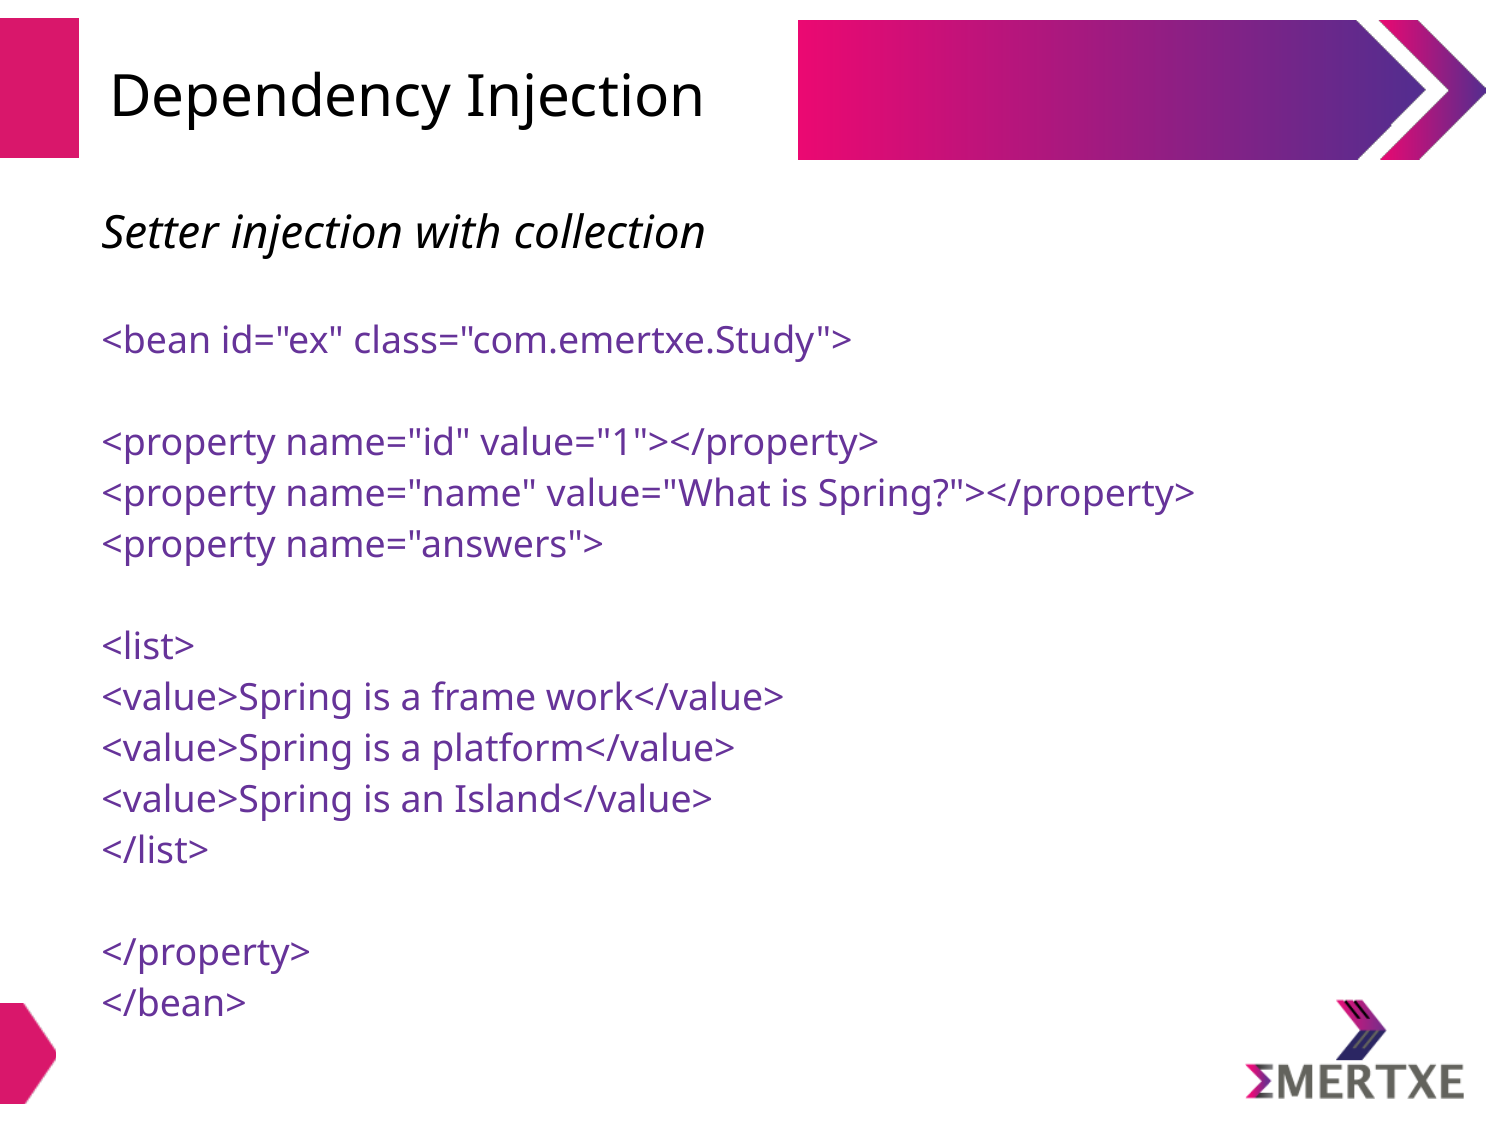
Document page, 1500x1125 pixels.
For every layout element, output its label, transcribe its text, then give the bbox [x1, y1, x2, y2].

text_box Dependency Injection [94, 47, 780, 130]
picture [1245, 996, 1465, 1099]
picture [798, 20, 1486, 160]
text_box Setter injection with collection <bean id="ex" class="com.emertxe.Study"> <property name="id" value="1"></property> <property name="name" value="What is Spring?"></property> <property name="answers"> <list> <value>Spring is a frame work</value> <value>Spring is a platform</value> <value>Spring is an Island</value> </list> </property> </bean> [86, 192, 1500, 966]
